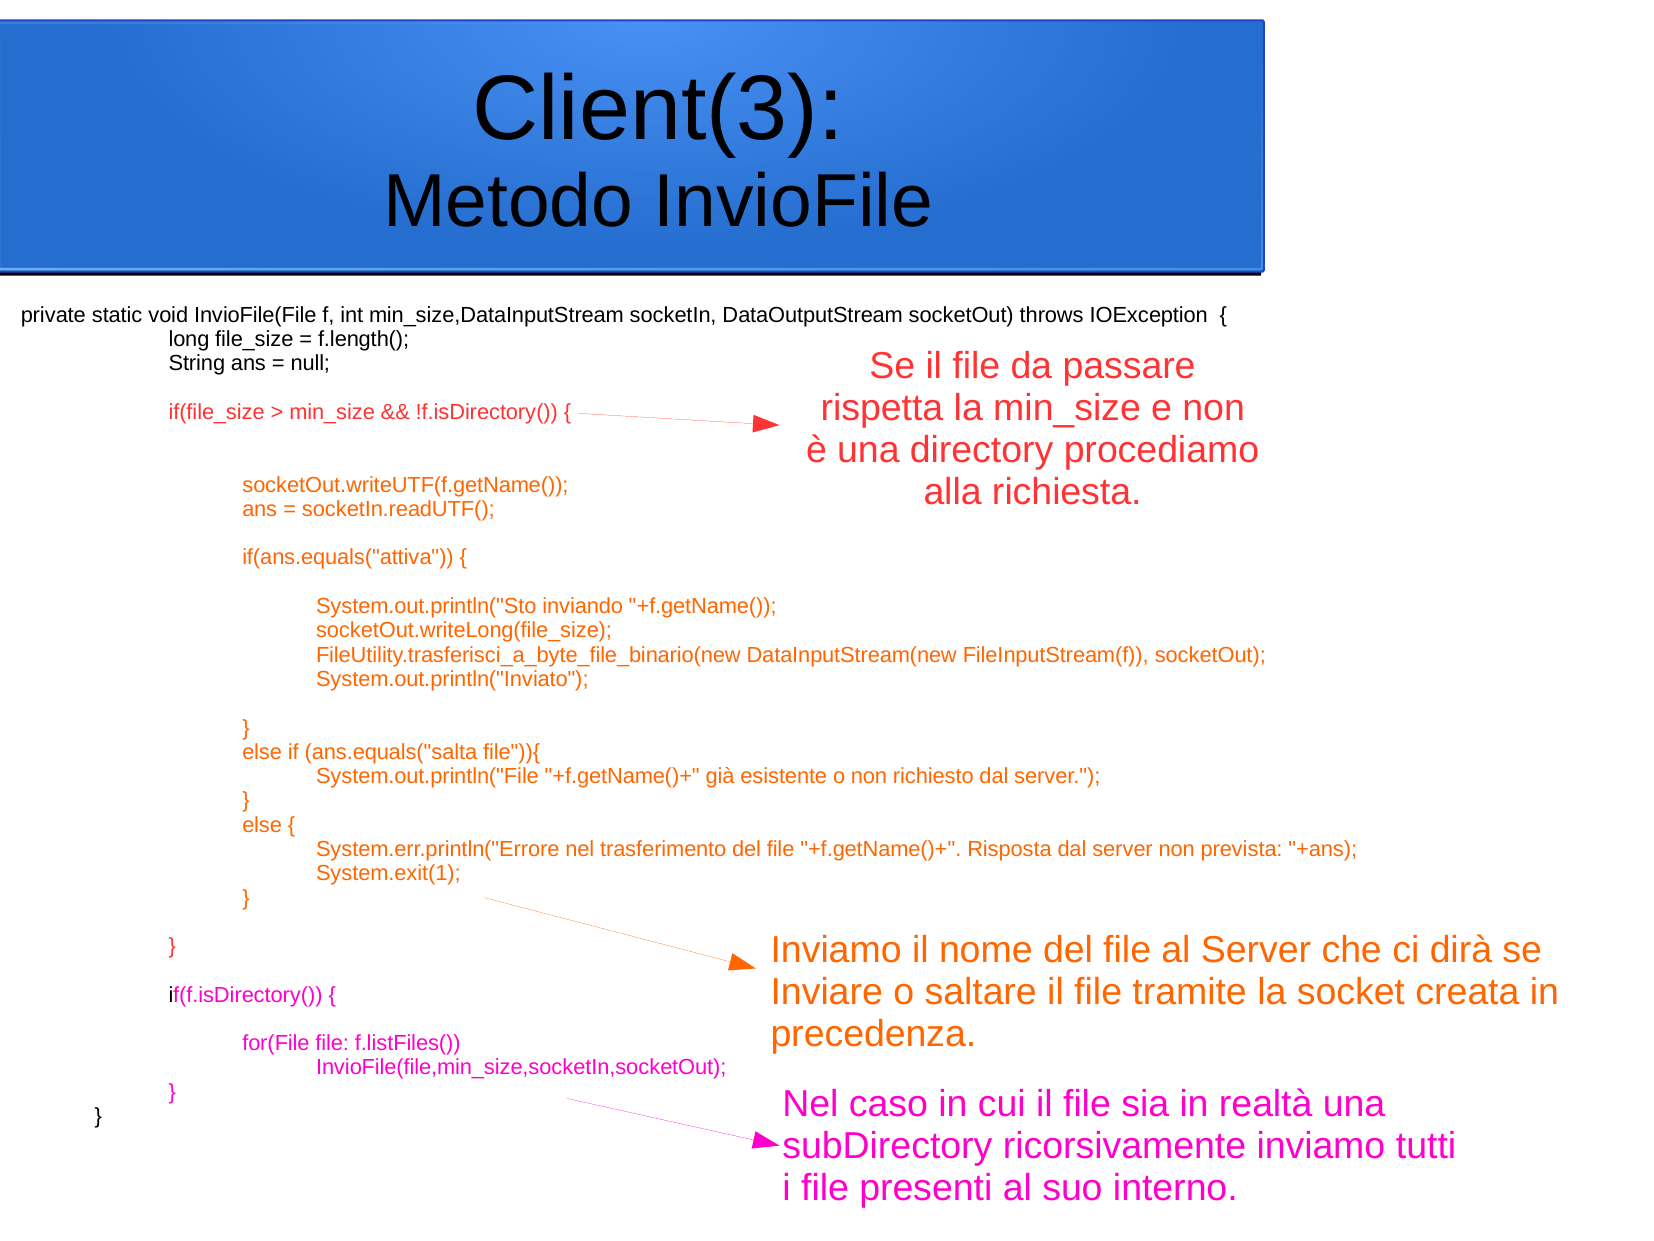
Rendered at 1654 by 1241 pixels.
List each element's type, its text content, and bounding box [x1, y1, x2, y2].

title Client(3): Metodo InvioFile [82, 47, 1235, 252]
text_box Nel caso in cui il file sia in realtà una subDirectory ricorsivamente inviamo tutti i file presenti al suo interno. [767, 1074, 1489, 1233]
text_box Inviamo il nome del file al Server che ci dirà se Inviare o saltare il file tramite la socket creata in precedenza. [755, 921, 1595, 1063]
text_box private static void InvioFile(File f, int min_size,DataInputStream socketIn, DataOutputStream socketOut) throws IOException { long file_size = f.length(); String ans = null; if(file_size > min_size && !f.isDirectory()) { socketOut.writeUTF(f.getName()); ans = socketIn.readUTF(); if(ans.equals("attiva")) { System.out.println("Sto inviando "+f.getName()); socketOut.writeLong(file_size); FileUtility.trasferisci_a_byte_file_binario(new DataInputStream(new FileInputStream(f)), socketOut); System.out.println("Inviato"); } else if (ans.equals("salta file")){ System.out.println("File "+f.getName()+" già esistente o non richiesto dal server."); } else { System.err.println("Errore nel trasferimento del file "+f.getName()+". Risposta dal server non prevista: "+ans); System.exit(1); } } if(f.isDirectory()) { for(File file: f.listFiles()) InvioFile(file,min_size,socketIn,socketOut); } } [6, 295, 1382, 1160]
text_box Se il file da passare rispetta la min_size e non è una directory procediamo alla richiesta. [791, 336, 1276, 520]
